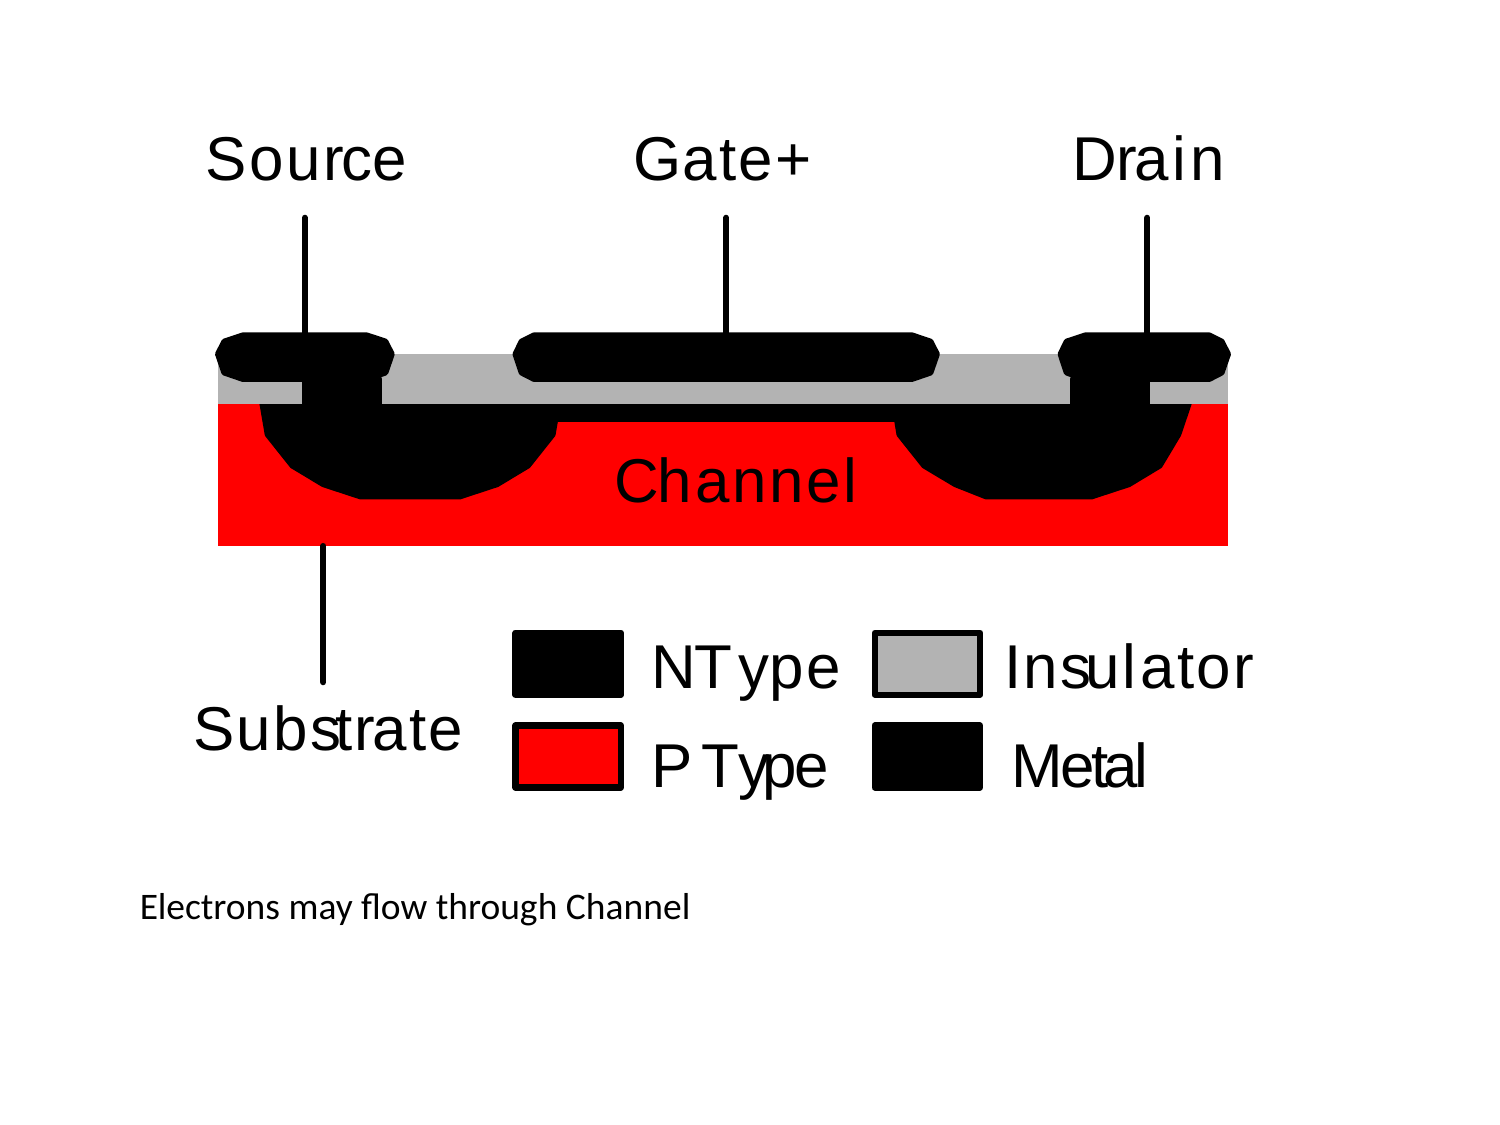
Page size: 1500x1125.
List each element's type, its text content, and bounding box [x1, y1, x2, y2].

chart [150, 112, 1296, 826]
text_box Electrons may flow through Channel [125, 874, 1350, 935]
